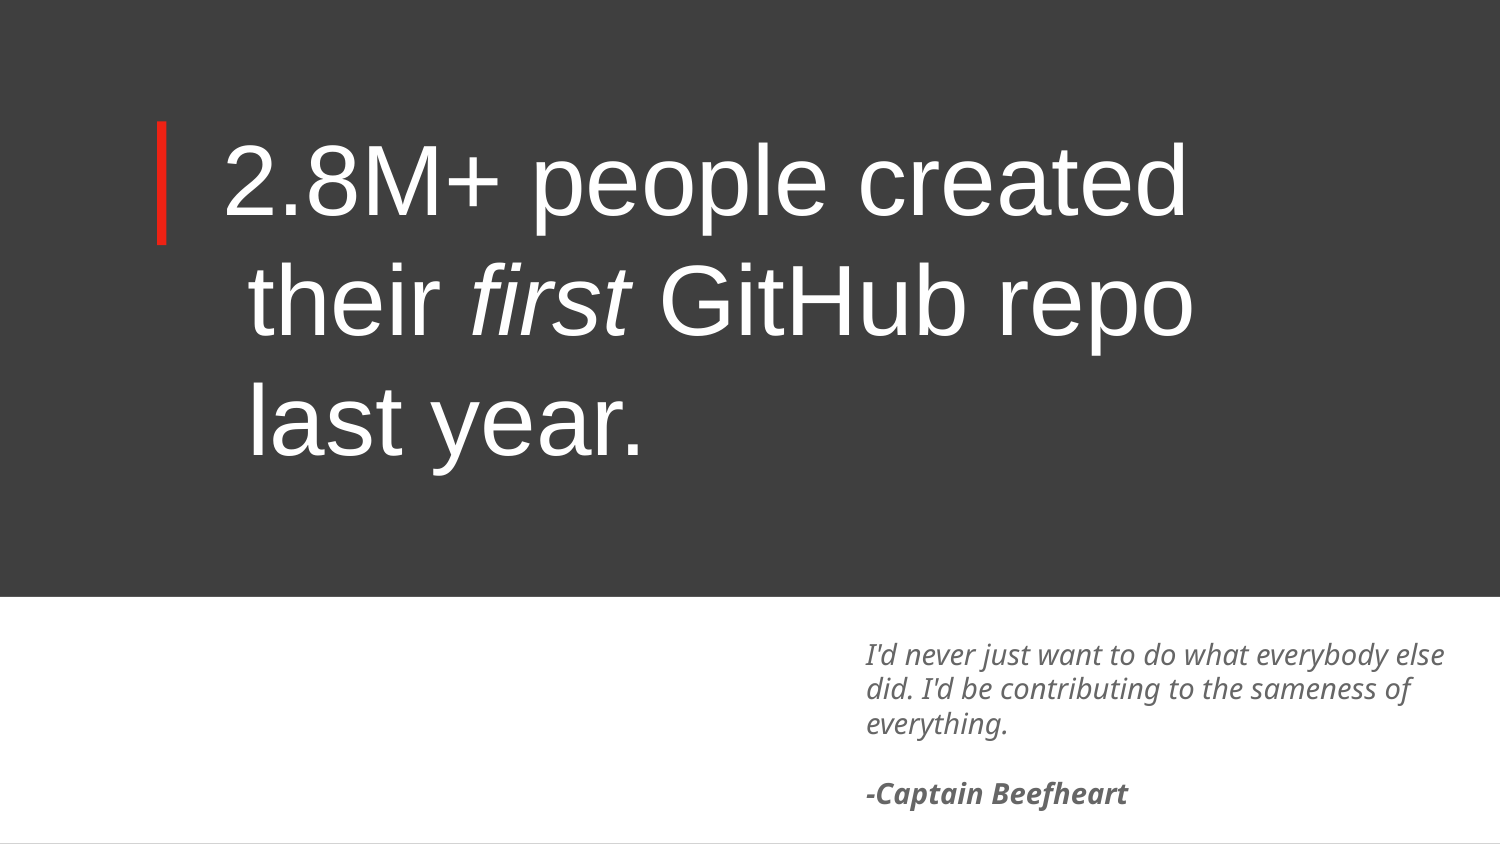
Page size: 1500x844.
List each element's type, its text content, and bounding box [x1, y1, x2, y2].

text_box I'd never just want to do what everybody else did. I'd be contributing to the sameness of everything. -Captain Beefheart [851, 620, 1478, 819]
title 2.8M+ people created their first GitHub repo last year. [207, 108, 1238, 547]
